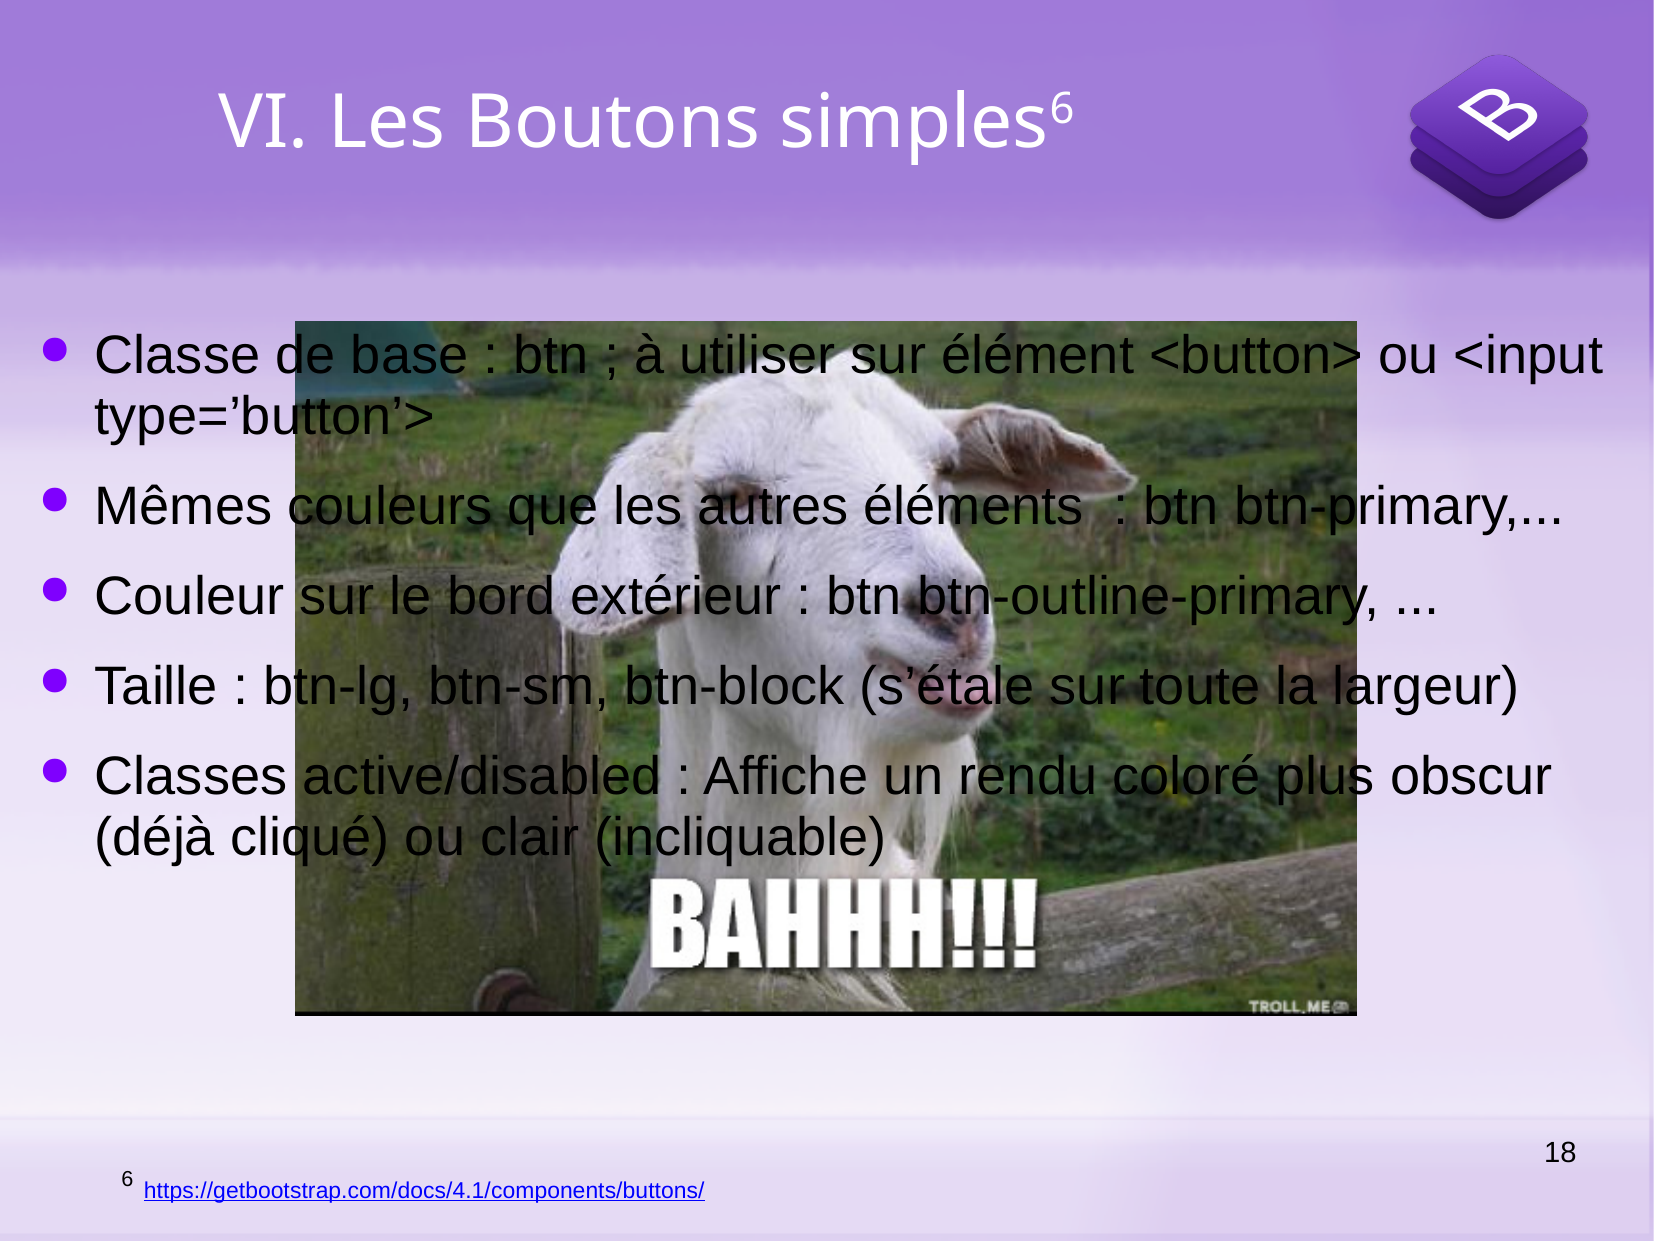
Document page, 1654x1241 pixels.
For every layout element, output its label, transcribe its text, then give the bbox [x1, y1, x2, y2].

list Classe de base : btn ; à utiliser sur élément <button> ou <input type=’button’> Mêmes couleurs que les autres éléments : btn btn-primary,... Couleur sur le bord extérieur : btn btn-outline-primary, ... Taille : btn-lg, btn-sm, btn-block (s’étale sur toute la largeur) Classes active/disabled : Affiche un rendu coloré plus obscur (déjà cliqué) ou clair (incliquable) [23, 324, 1630, 1140]
title VI. Les Boutons simples6 [218, 59, 1400, 178]
text_box 6 https://getbootstrap.com/docs/4.1/components/buttons/ [106, 1157, 973, 1216]
picture [0, 0, 1654, 1241]
